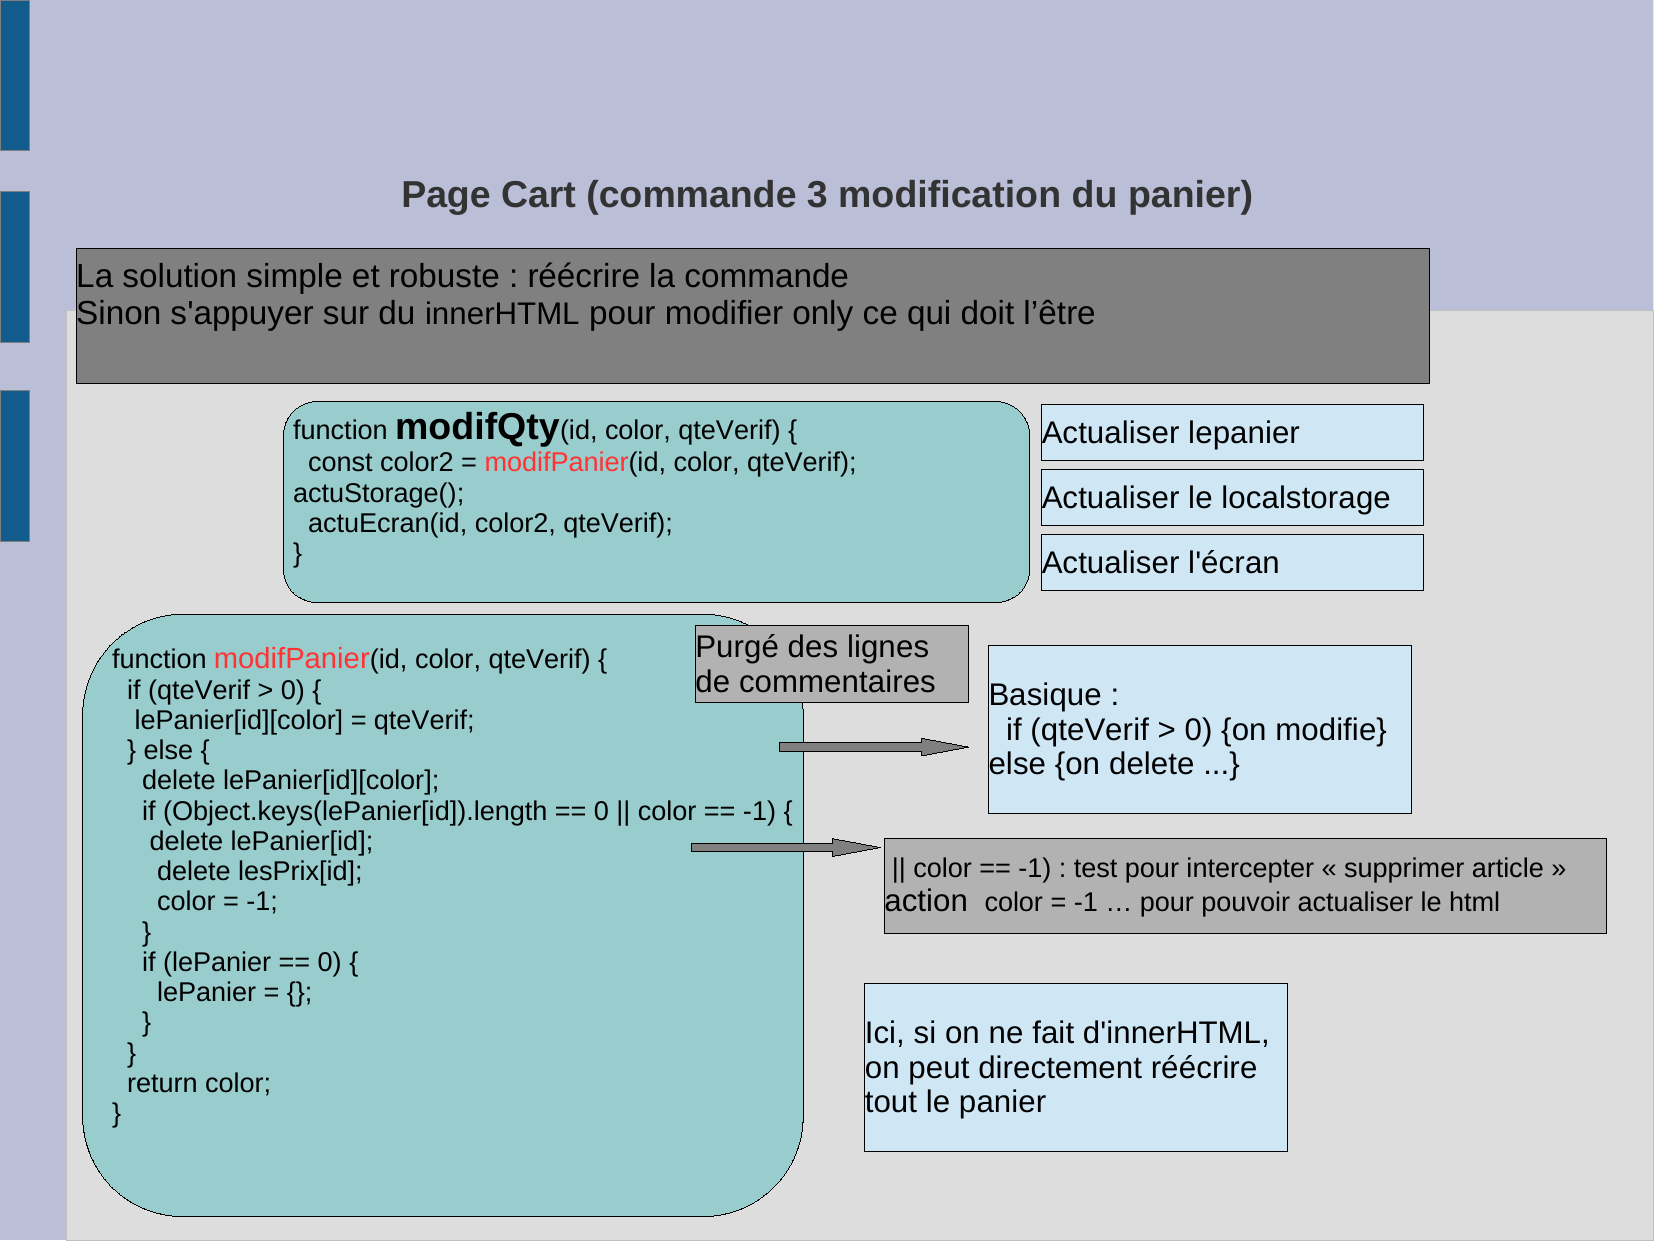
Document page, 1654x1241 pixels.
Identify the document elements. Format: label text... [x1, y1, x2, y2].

text_box Ici, si on ne fait d'innerHTML, on peut directement réécrire tout le panier [864, 983, 1288, 1152]
list , [121, 384, 577, 634]
text_box function modifQty(id, color, qteVerif) { const color2 = modifPanier(id, color, qteVerif); actuStorage(); actuEcran(id, color2, qteVerif); } [283, 401, 1030, 603]
text_box || color == -1) : test pour intercepter « supprimer article » action color = -1 … pour pouvoir actualiser le html [884, 838, 1607, 934]
title Page Cart (commande 3 modification du panier) [121, 91, 1534, 299]
text_box Actualiser l'écran [1041, 534, 1424, 591]
text_box Purgé des lignes de commentaires [695, 625, 969, 703]
text_box function modifPanier(id, color, qteVerif) { if (qteVerif > 0) { lePanier[id][color] = qteVerif; } else { delete lePanier[id][color]; if (Object.keys(lePanier[id]).length == 0 || color == -1) { delete lePanier[id]; delete lesPrix[id]; color = -1; } if (lePanier == 0) { lePanier = {}; } } return color; } [82, 614, 804, 1217]
text_box Actualiser le localstorage [1041, 469, 1424, 526]
text_box Actualiser lepanier [1041, 404, 1424, 461]
text_box [691, 838, 881, 857]
text_box Basique : if (qteVerif > 0) {on modifie} else {on delete ...} [988, 645, 1412, 814]
text_box [779, 738, 969, 756]
text_box La solution simple et robuste : réécrire la commande Sinon s'appuyer sur du innerHTML pour modifier only ce qui doit l’être [76, 248, 1430, 384]
